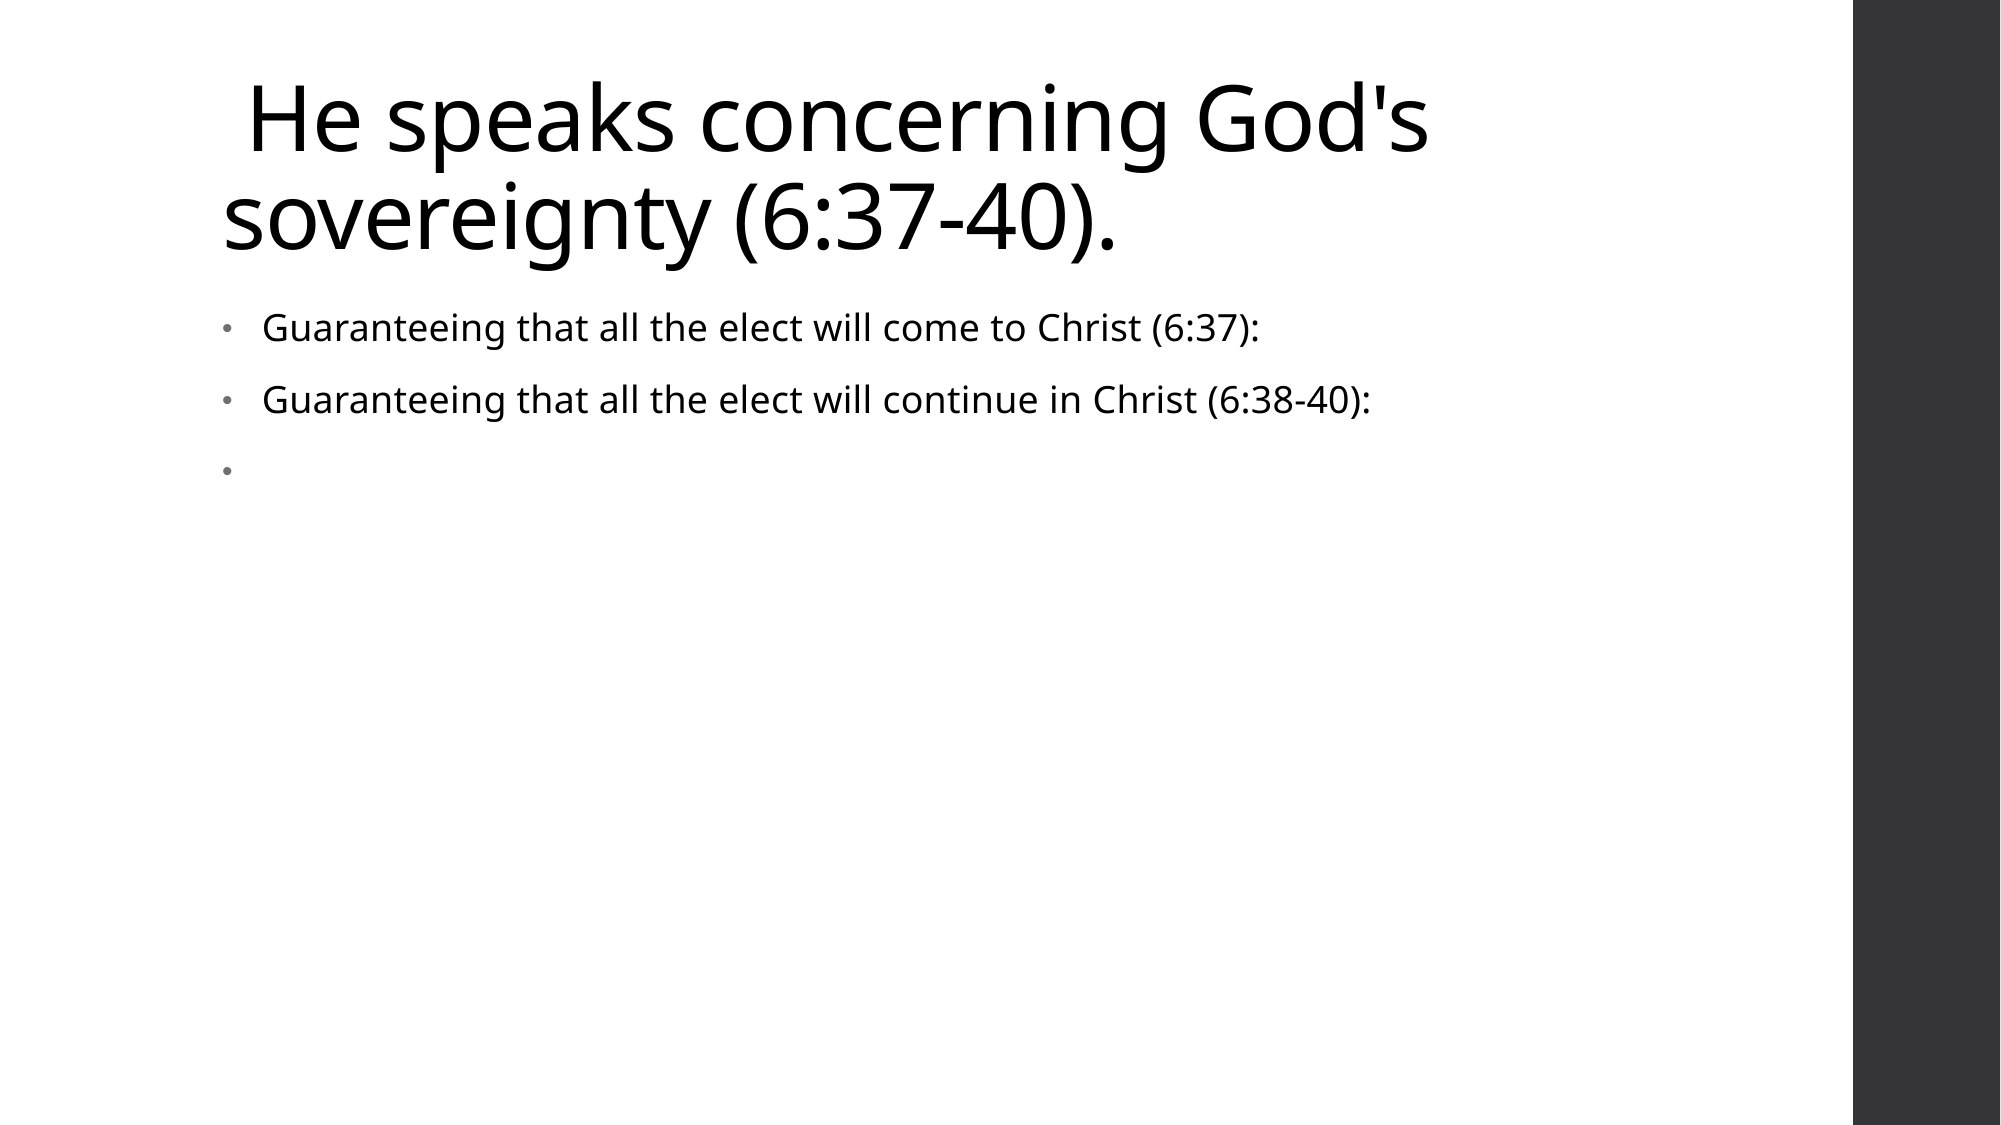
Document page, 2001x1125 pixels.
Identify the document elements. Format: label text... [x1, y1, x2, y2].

title He speaks concerning God's sovereignty (6:37-40). [206, 60, 1797, 278]
list Guaranteeing that all the elect will come to Christ (6:37): Guaranteeing that all the elect will continue in Christ (6:38-40): [206, 299, 1617, 1014]
